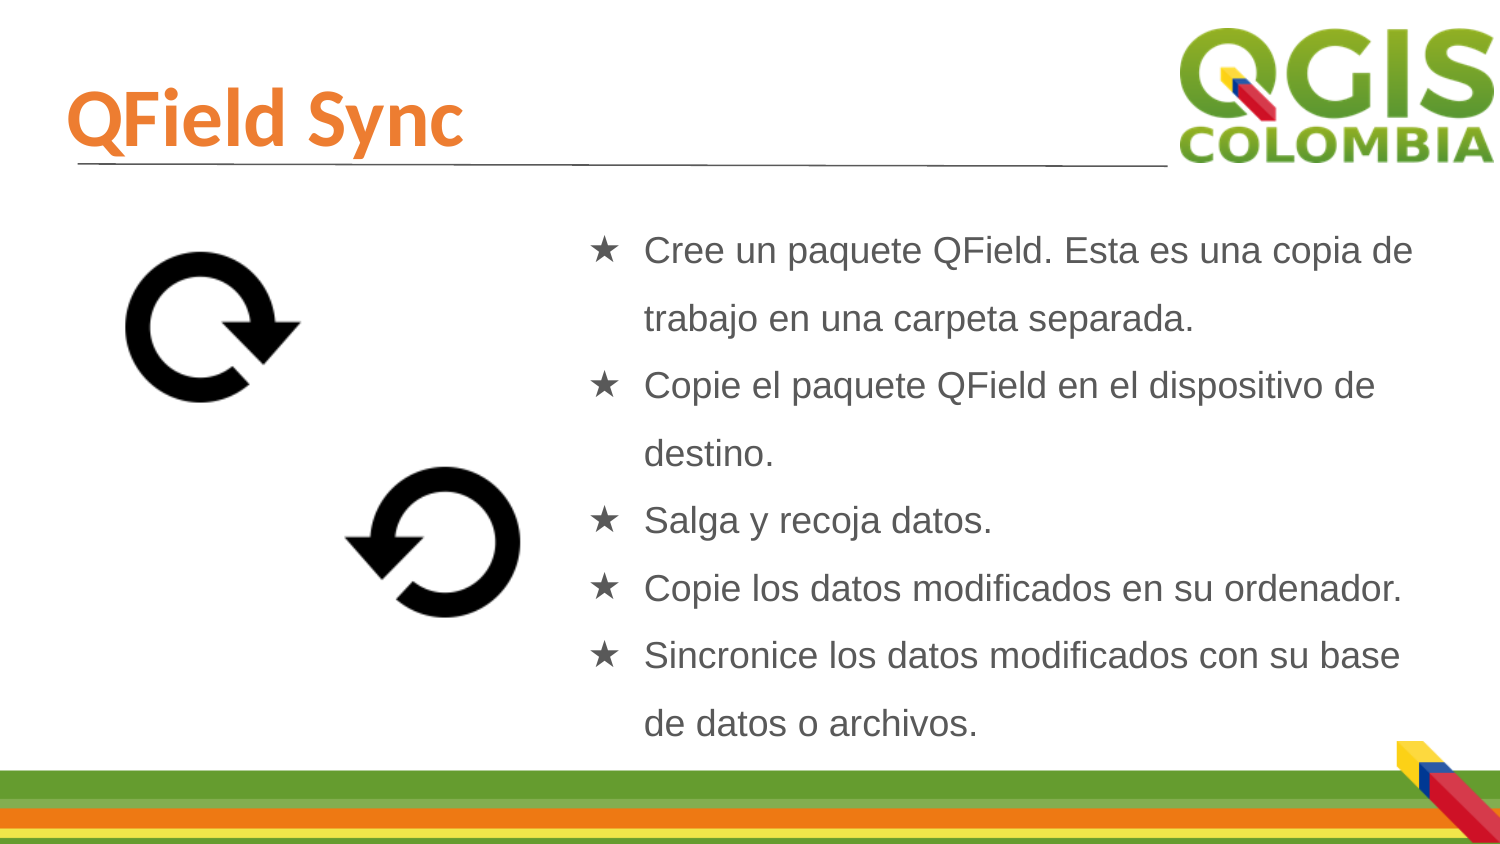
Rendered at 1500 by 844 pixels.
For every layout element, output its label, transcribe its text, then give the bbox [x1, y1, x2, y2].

picture [1180, 28, 1494, 163]
picture [0, 741, 1500, 844]
picture [332, 442, 533, 643]
picture [113, 227, 314, 428]
title QField Sync [51, 48, 1180, 143]
list Cree un paquete QField. Esta es una copia de trabajo en una carpeta separada. Copie el paquete QField en el dispositivo de destino. Salga y recoja datos. Copie los datos modificados en su ordenador. Sincronice los datos modificados con su base de datos o archivos. [554, 189, 1449, 741]
